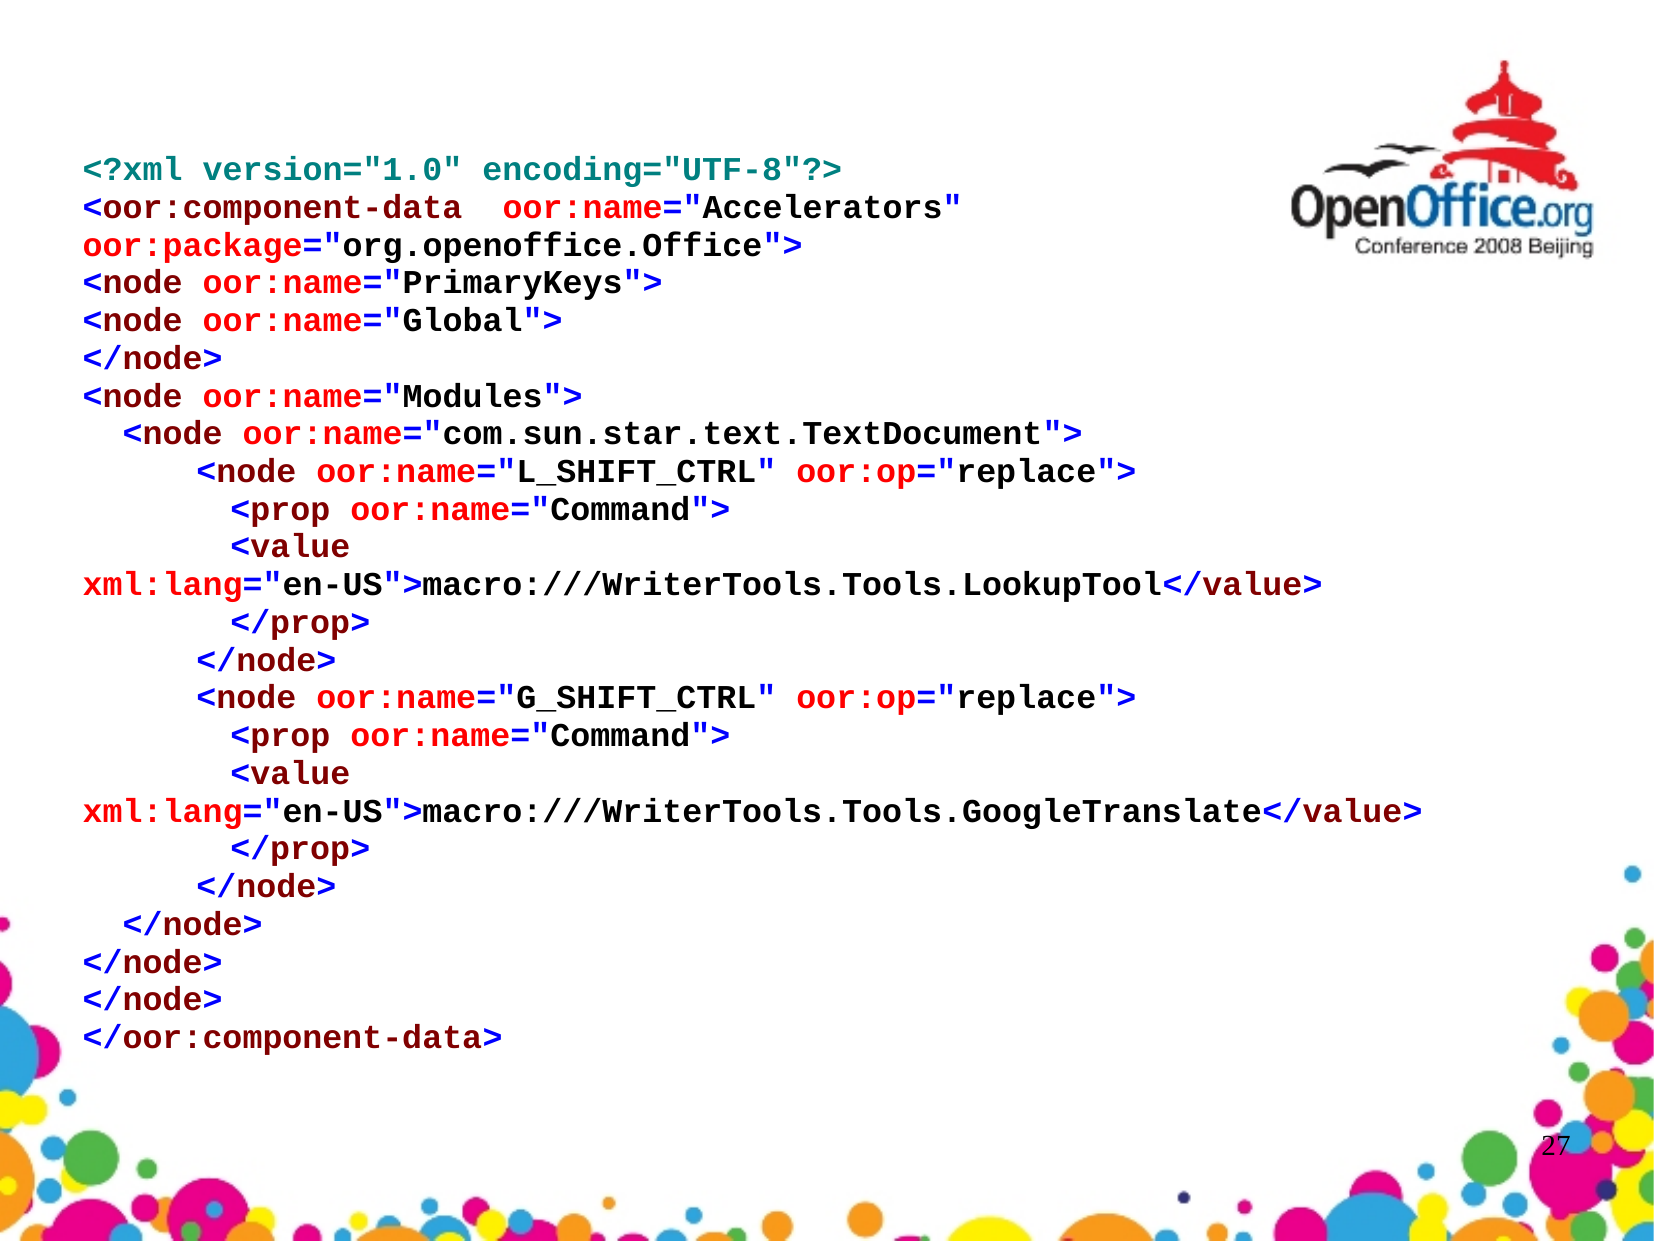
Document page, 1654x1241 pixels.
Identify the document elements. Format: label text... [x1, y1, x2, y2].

subtitle <?xml version="1.0" encoding="UTF-8"?> <oor:component-data oor:name="Accelerators" oor:package="org.openoffice.Office"> <node oor:name="PrimaryKeys"> <node oor:name="Global"> </node> <node oor:name="Modules"> <node oor:name="com.sun.star.text.TextDocument"> <node oor:name="L_SHIFT_CTRL" oor:op="replace"> <prop oor:name="Command"> <value xml:lang="en-US">macro:///WriterTools.Tools.LookupTool</value> </prop> </node> <node oor:name="G_SHIFT_CTRL" oor:op="replace"> <prop oor:name="Command"> <value xml:lang="en-US">macro:///WriterTools.Tools.GoogleTranslate</value> </prop> </node> </node> </node> </node> </oor:component-data> [82, 59, 1571, 1153]
picture [0, 0, 1654, 1241]
